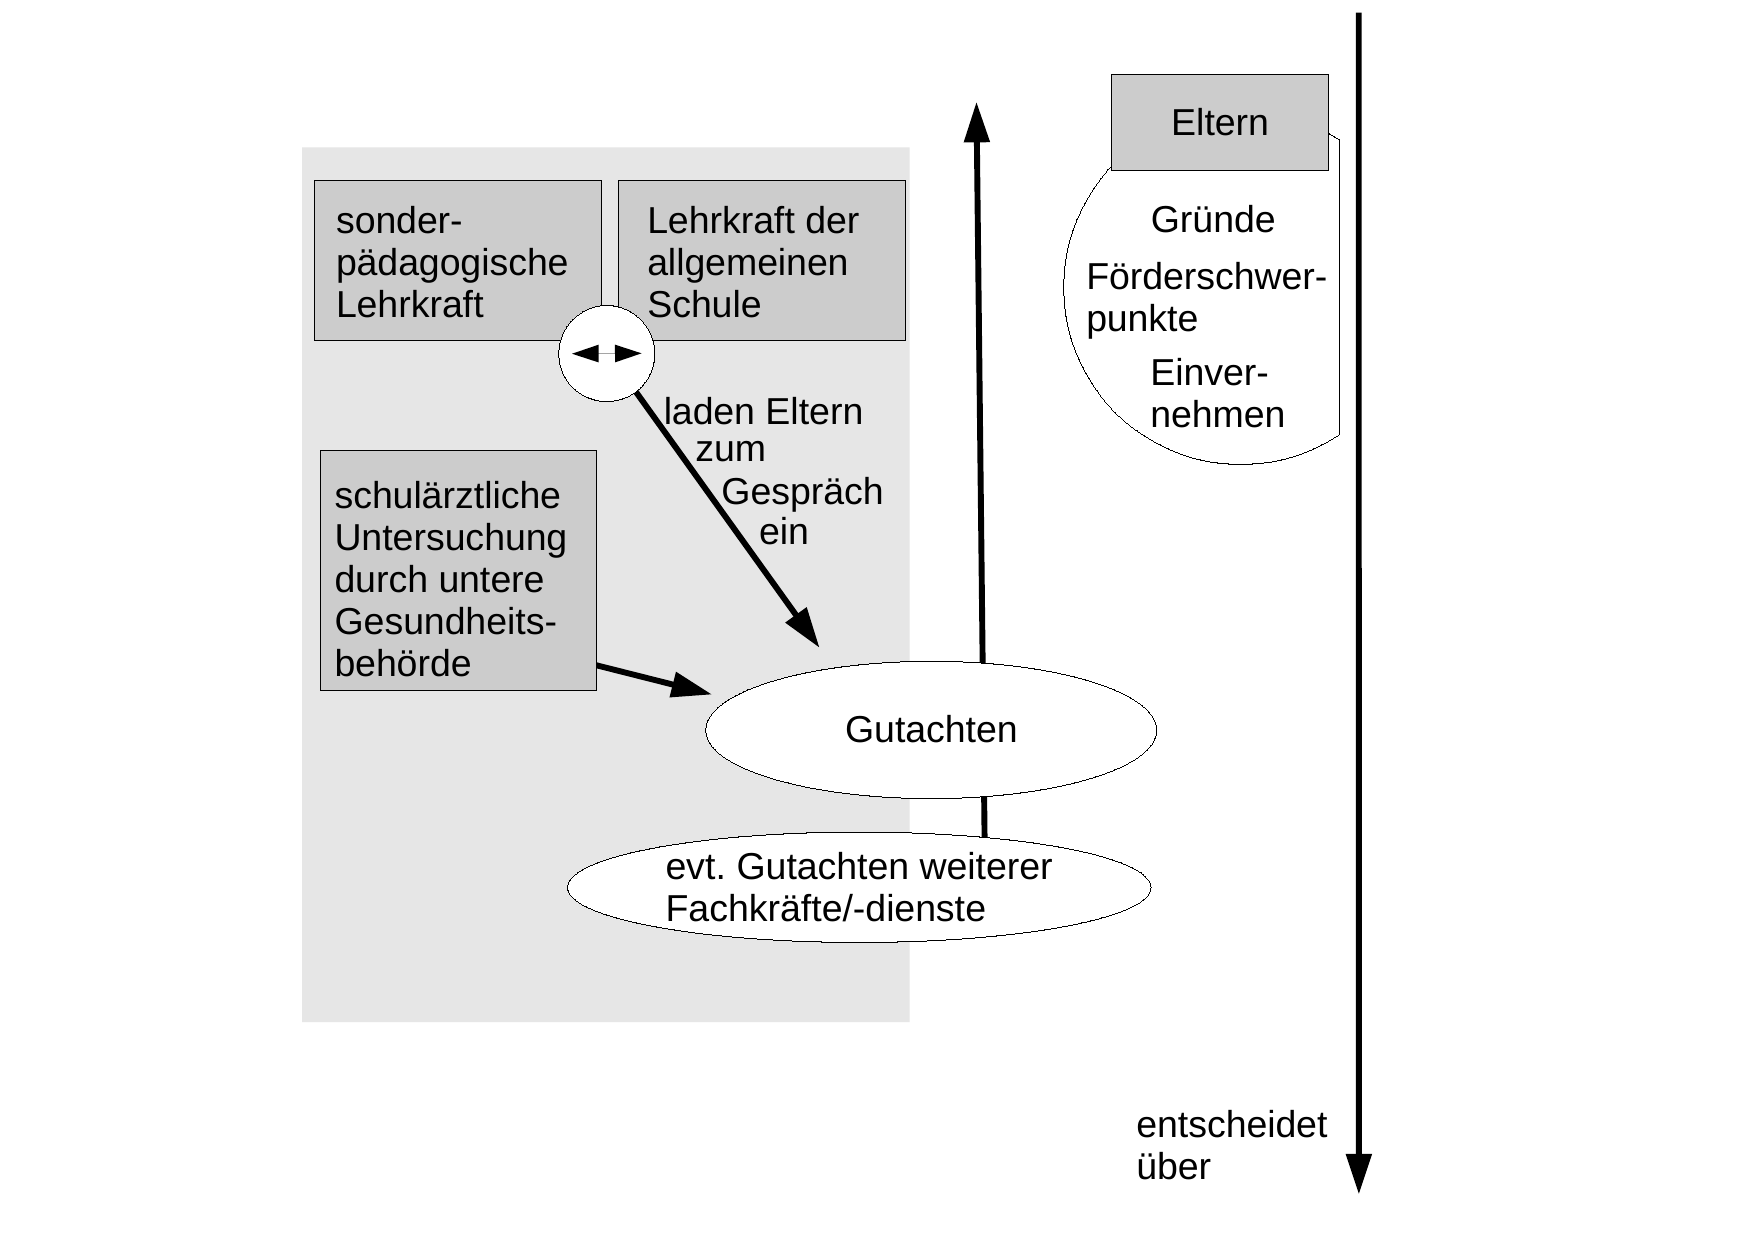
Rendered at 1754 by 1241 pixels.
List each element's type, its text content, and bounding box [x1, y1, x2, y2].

text_box entscheidet über [1121, 1095, 1344, 1195]
text_box ein [744, 502, 825, 560]
text_box Eltern [1111, 74, 1329, 171]
text_box Lehrkraft der allgemeinen Schule [632, 192, 879, 354]
text_box laden Eltern [649, 382, 879, 440]
text_box [1074, 347, 1135, 430]
text_box [302, 147, 910, 1023]
text_box evt. Gutachten weiterer Fachkräfte/-dienste [567, 832, 1152, 943]
text_box Förderschwer-punkte [1071, 247, 1355, 347]
text_box Gespräch [706, 463, 909, 521]
text_box sonder-pädagogische Lehrkraft [321, 192, 591, 354]
text_box Einver-nehmen [1135, 344, 1315, 443]
text_box [1063, 133, 1340, 339]
text_box [1156, 347, 1340, 465]
text_box zum [680, 420, 782, 478]
text_box Gründe [1135, 190, 1292, 248]
text_box schulärztliche Untersuchung durch untere Gesundheits- behörde [319, 466, 593, 725]
text_box Gutachten [705, 661, 1157, 799]
